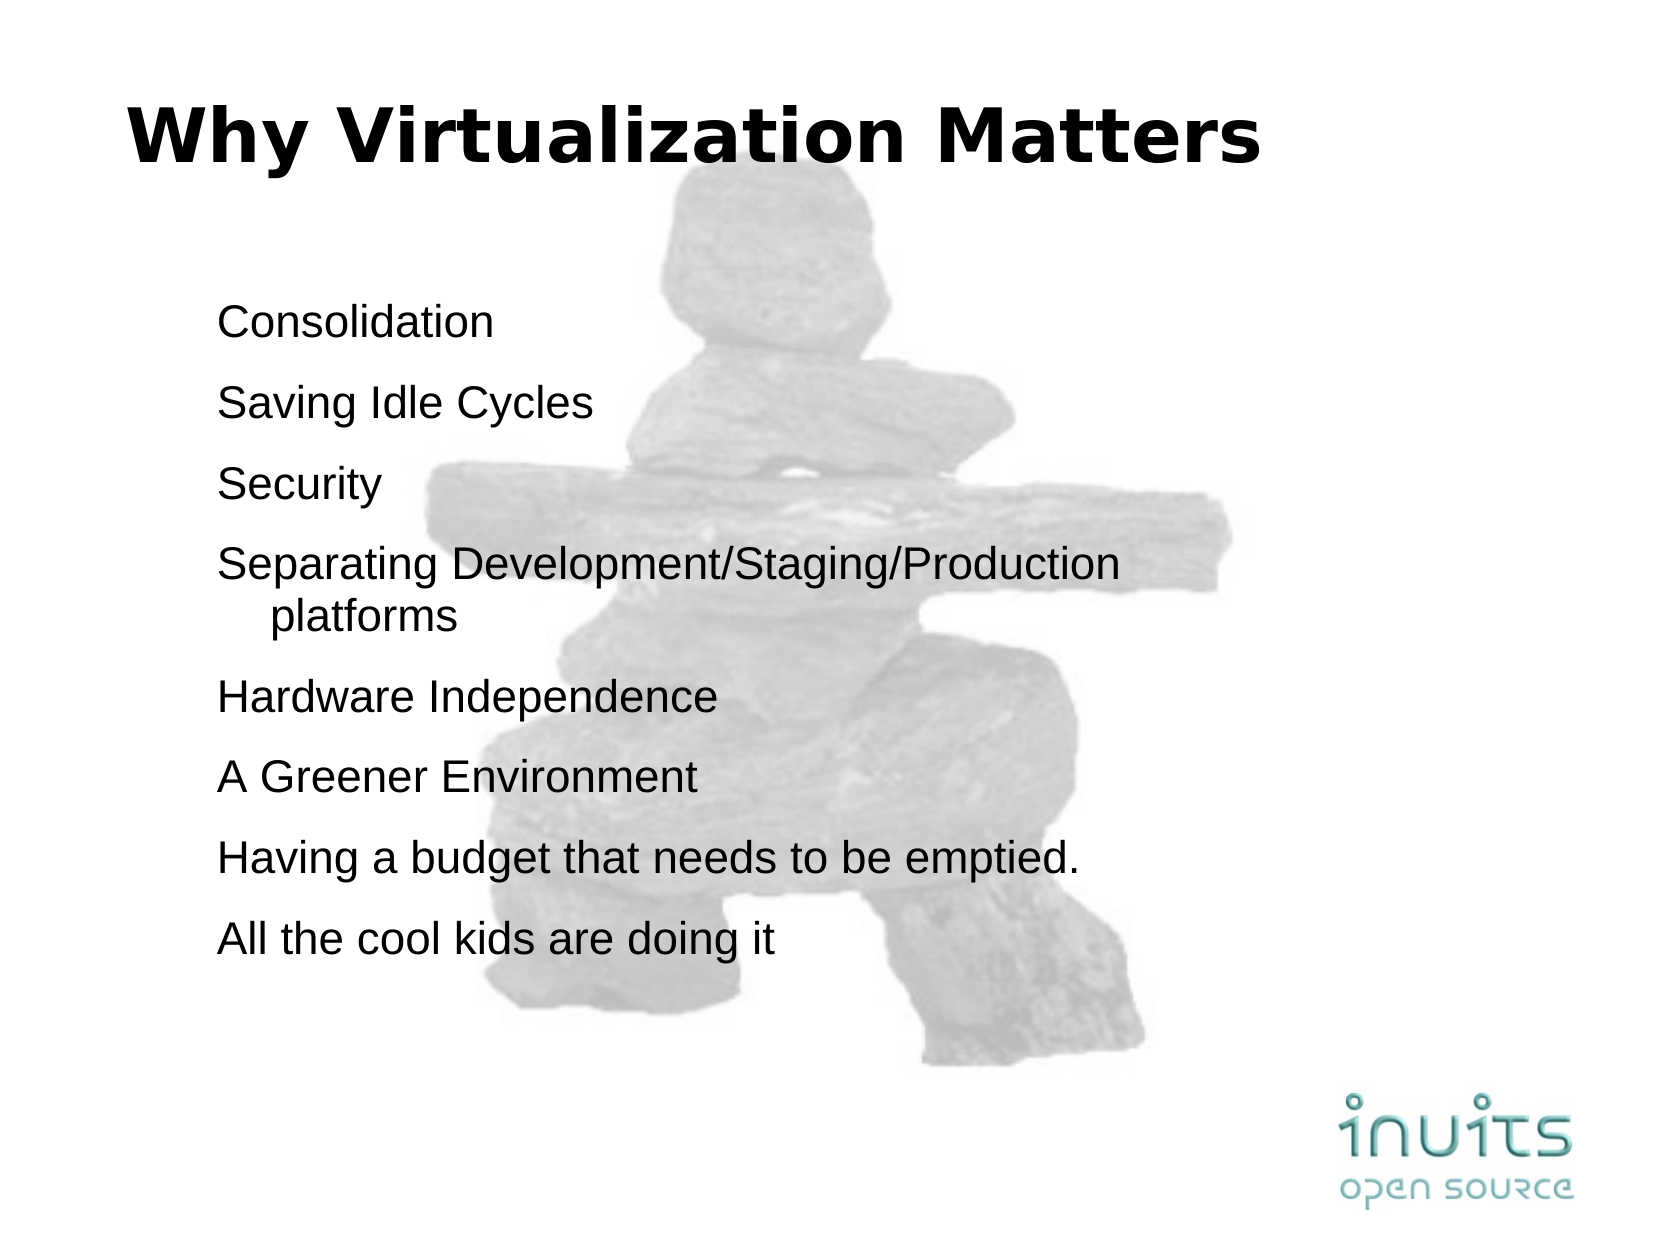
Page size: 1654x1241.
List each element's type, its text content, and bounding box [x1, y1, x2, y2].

picture [1337, 1087, 1576, 1210]
title Why Virtualization Matters [110, 85, 1291, 207]
picture [337, 112, 1298, 1120]
list Consolidation Saving Idle Cycles Security Separating Development/Staging/Production platforms Hardware Independence A Greener Environment Having a budget that needs to be emptied. All the cool kids are doing it [199, 296, 1266, 1200]
